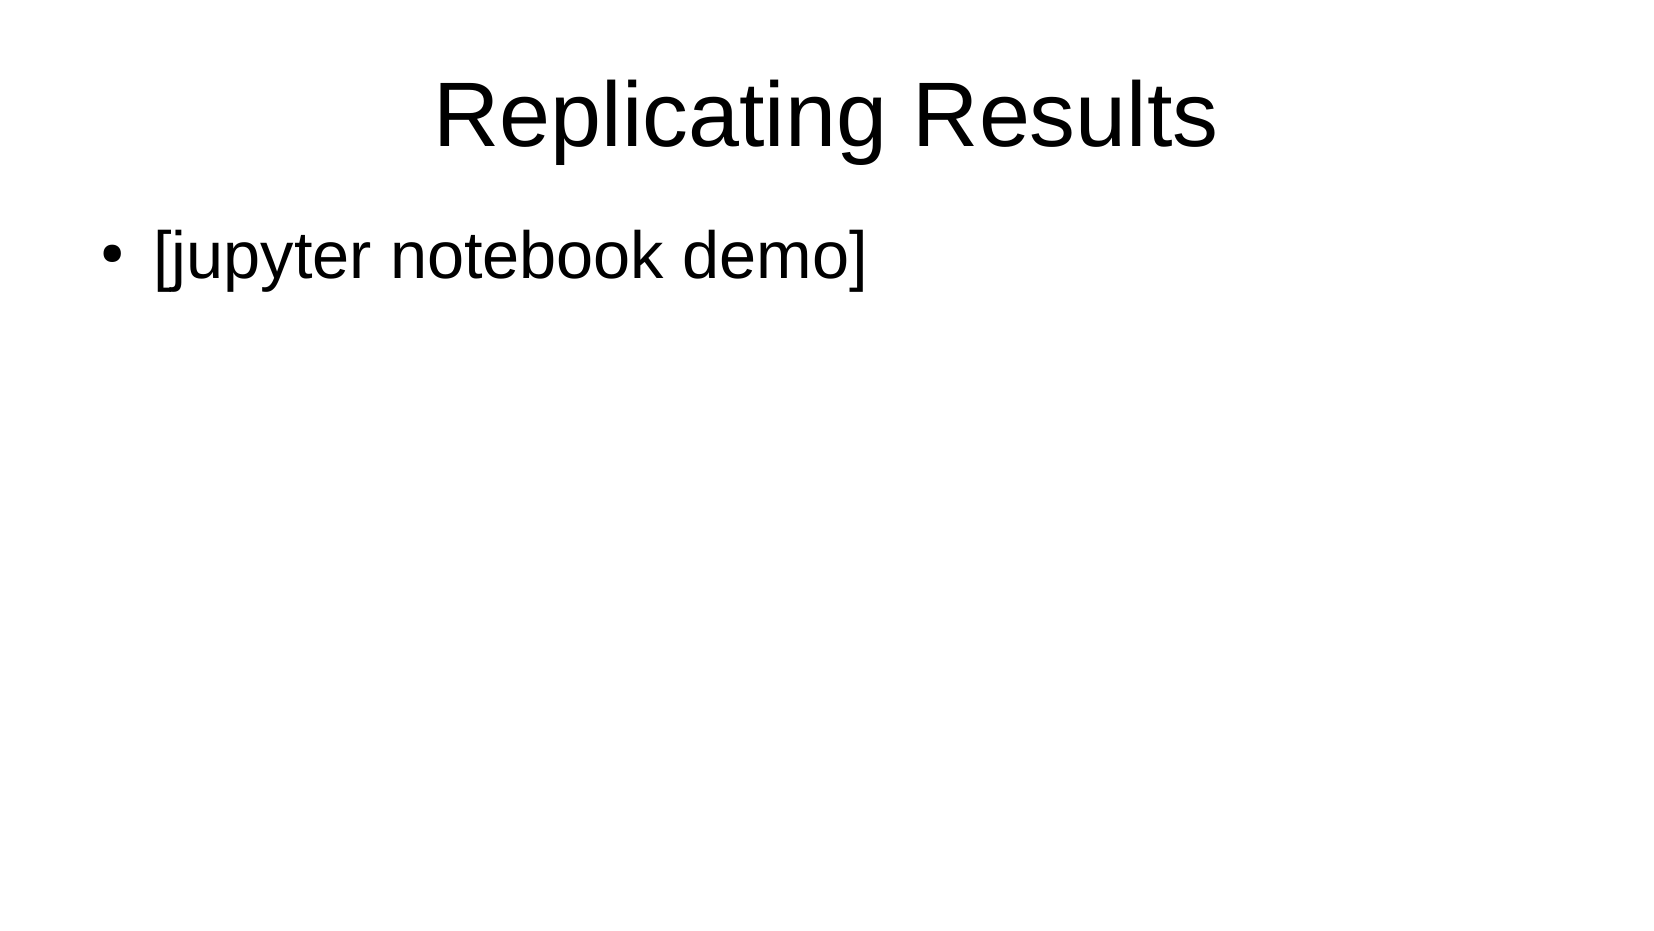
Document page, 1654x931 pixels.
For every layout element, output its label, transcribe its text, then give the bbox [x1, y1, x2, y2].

list [jupyter notebook demo] [82, 217, 1571, 758]
title Replicating Results [82, 37, 1571, 193]
